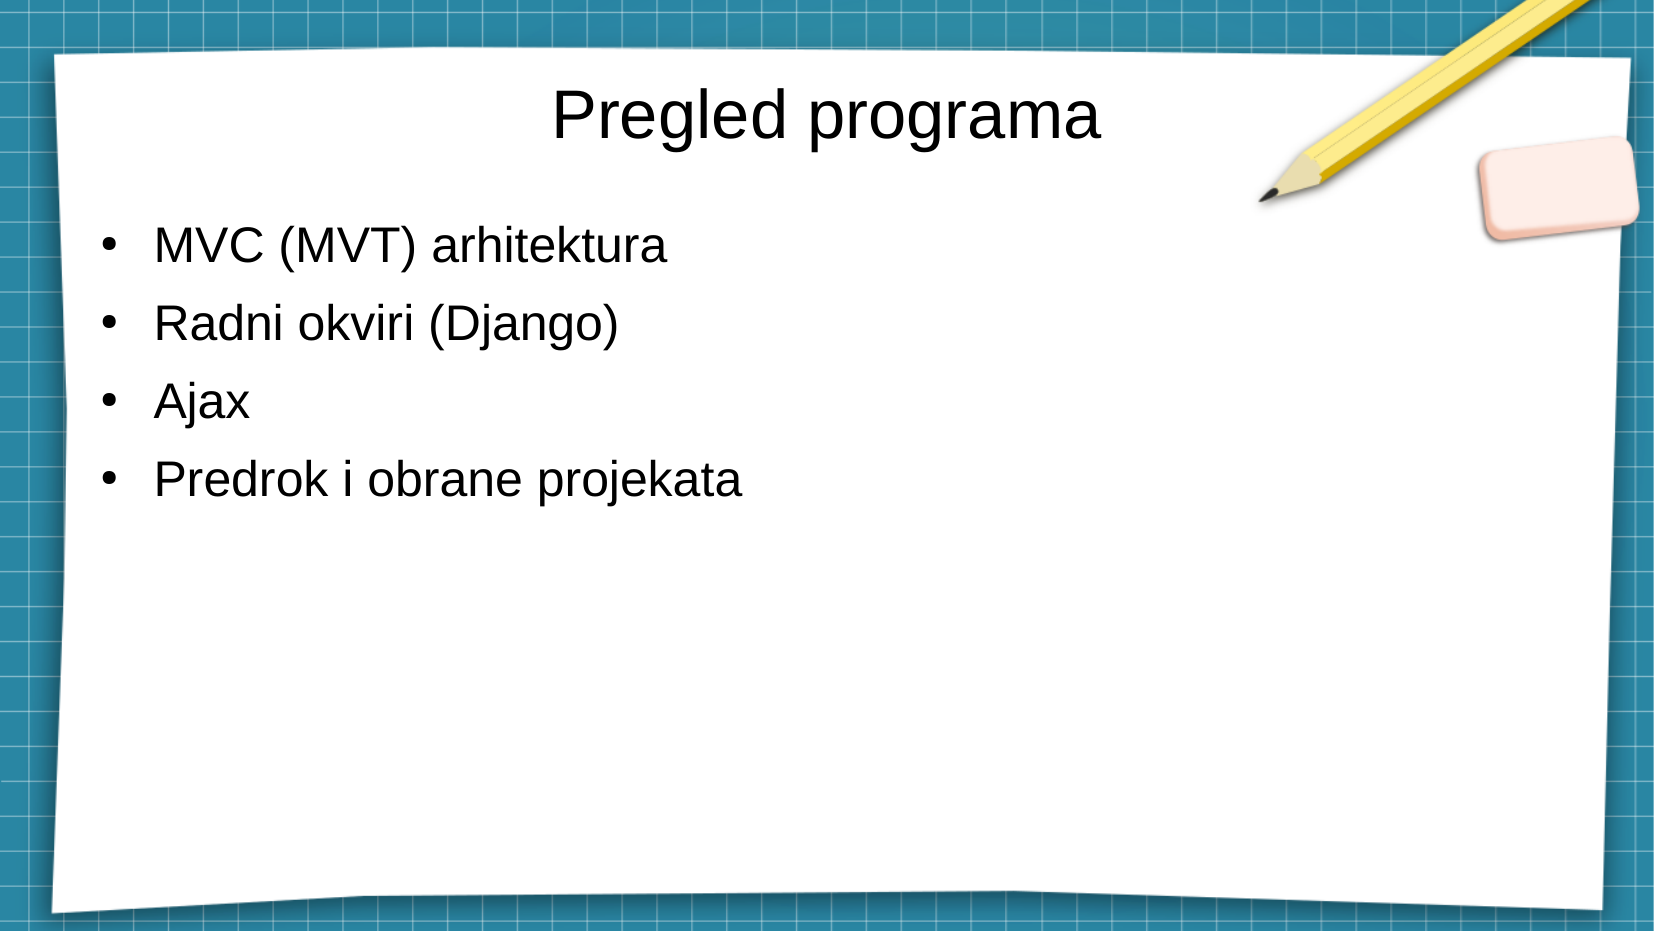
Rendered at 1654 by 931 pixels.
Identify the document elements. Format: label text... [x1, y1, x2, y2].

picture [0, 0, 1654, 931]
title Pregled programa [82, 37, 1571, 193]
list MVC (MVT) arhitektura Radni okviri (Django) Ajax Predrok i obrane projekata [82, 217, 1571, 758]
